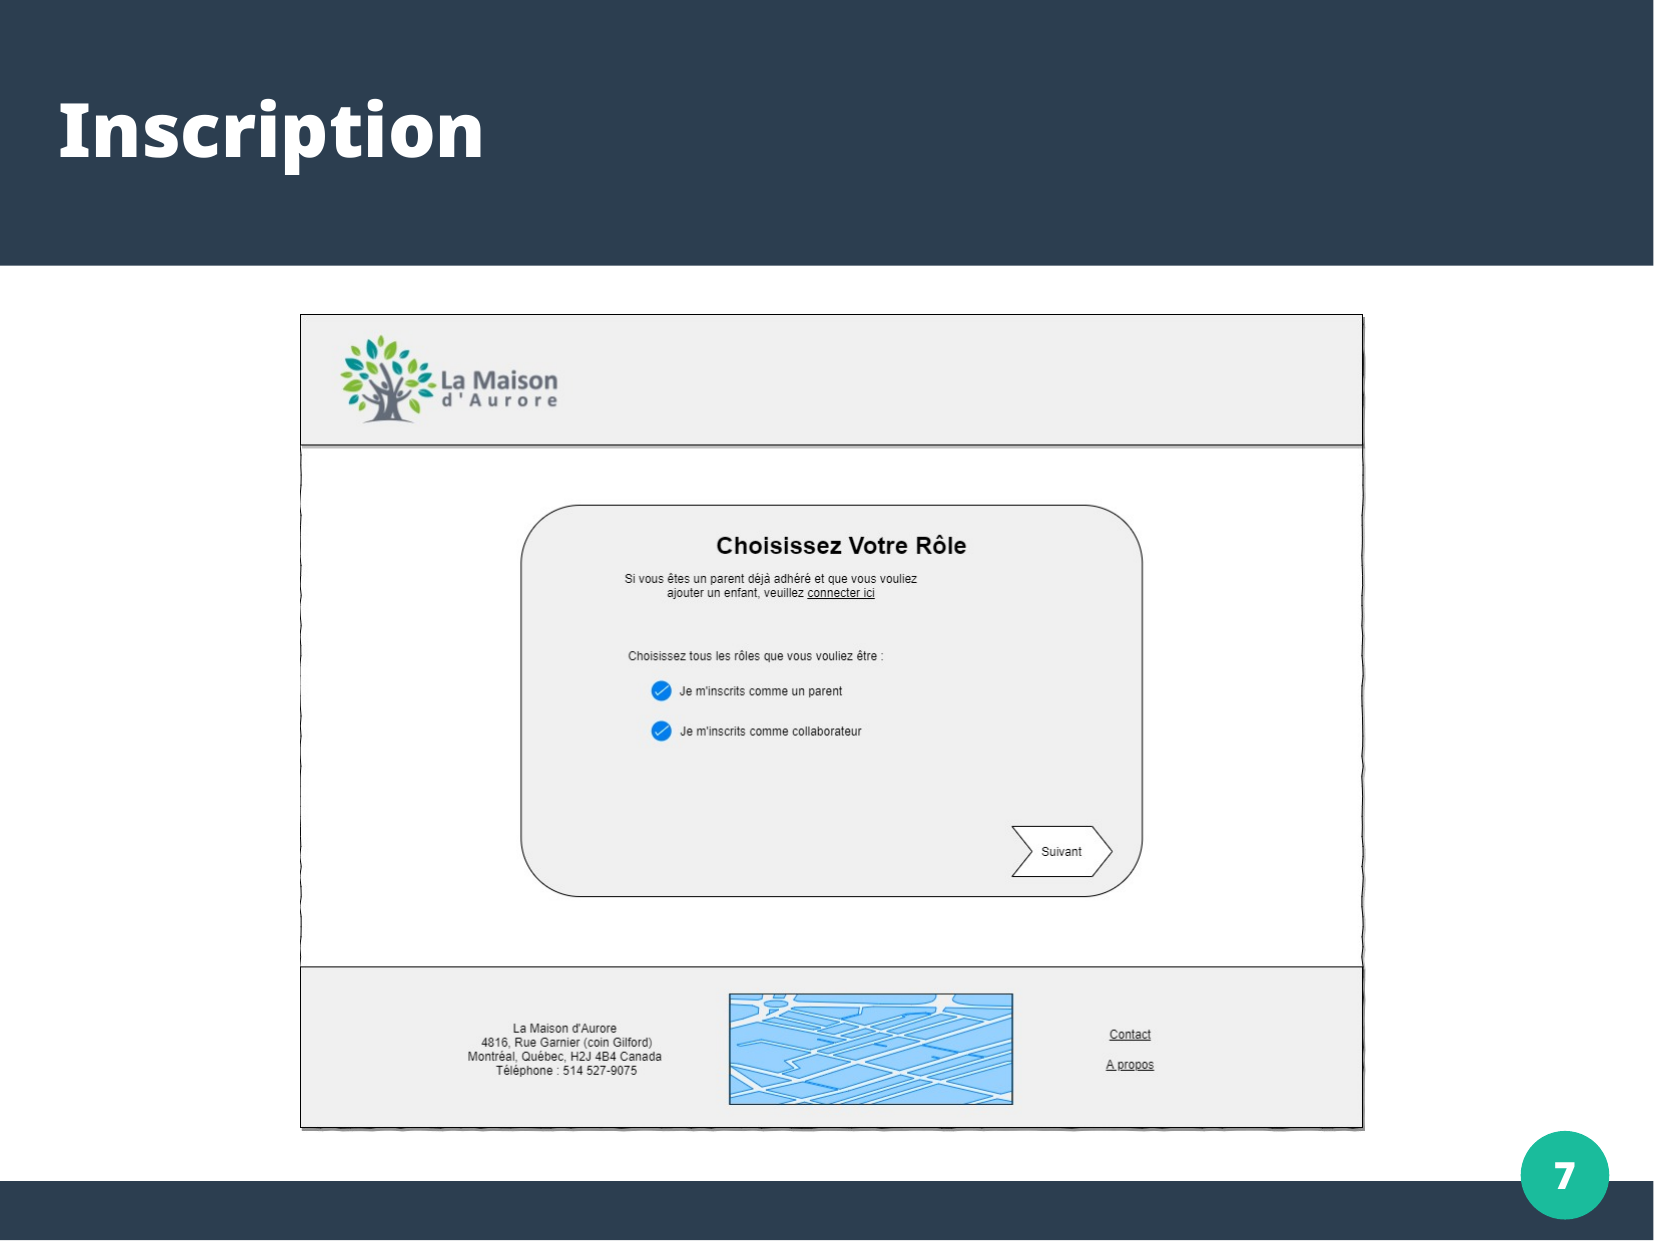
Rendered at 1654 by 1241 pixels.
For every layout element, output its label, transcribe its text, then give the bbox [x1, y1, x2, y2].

picture [300, 314, 1366, 1133]
title Inscription [59, 49, 1595, 207]
